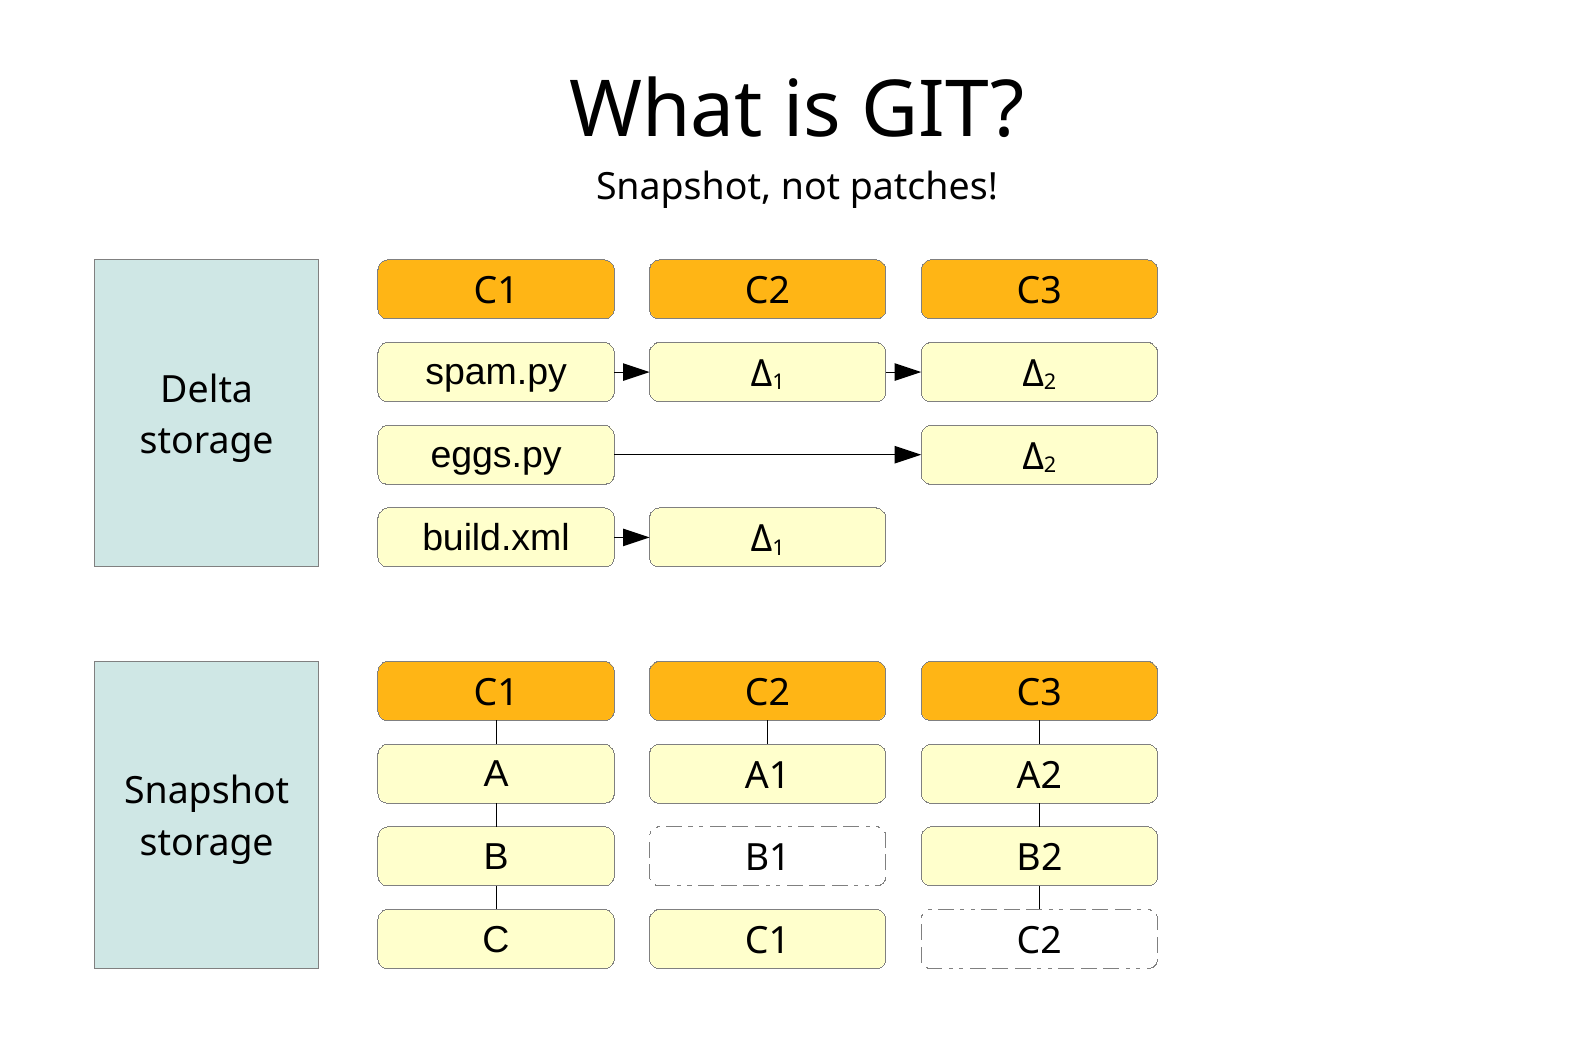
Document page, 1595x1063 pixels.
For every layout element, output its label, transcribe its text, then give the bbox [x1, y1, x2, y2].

text_box build.xml [377, 507, 615, 567]
text_box C2 [649, 259, 886, 319]
text_box A [377, 744, 615, 804]
text_box C3 [921, 259, 1158, 319]
text_box C1 [377, 259, 615, 319]
text_box Δ1 [649, 507, 886, 567]
title What is GIT? Snapshot, not patches! [79, 42, 1515, 220]
text_box C1 [649, 909, 886, 969]
text_box C2 [921, 909, 1158, 969]
text_box B [377, 826, 615, 886]
text_box C3 [921, 661, 1158, 721]
text_box A1 [649, 744, 886, 804]
text_box C [377, 909, 615, 969]
text_box Delta storage [94, 259, 319, 567]
text_box C1 [377, 661, 615, 721]
text_box Snapshot storage [94, 661, 319, 969]
text_box B2 [921, 826, 1158, 886]
text_box B1 [649, 826, 886, 886]
text_box Δ2 [921, 342, 1158, 402]
text_box Δ1 [649, 342, 886, 402]
text_box A2 [921, 744, 1158, 804]
text_box spam.py [377, 342, 615, 402]
text_box C2 [649, 661, 886, 721]
text_box Δ2 [921, 425, 1158, 485]
text_box eggs.py [377, 425, 615, 485]
